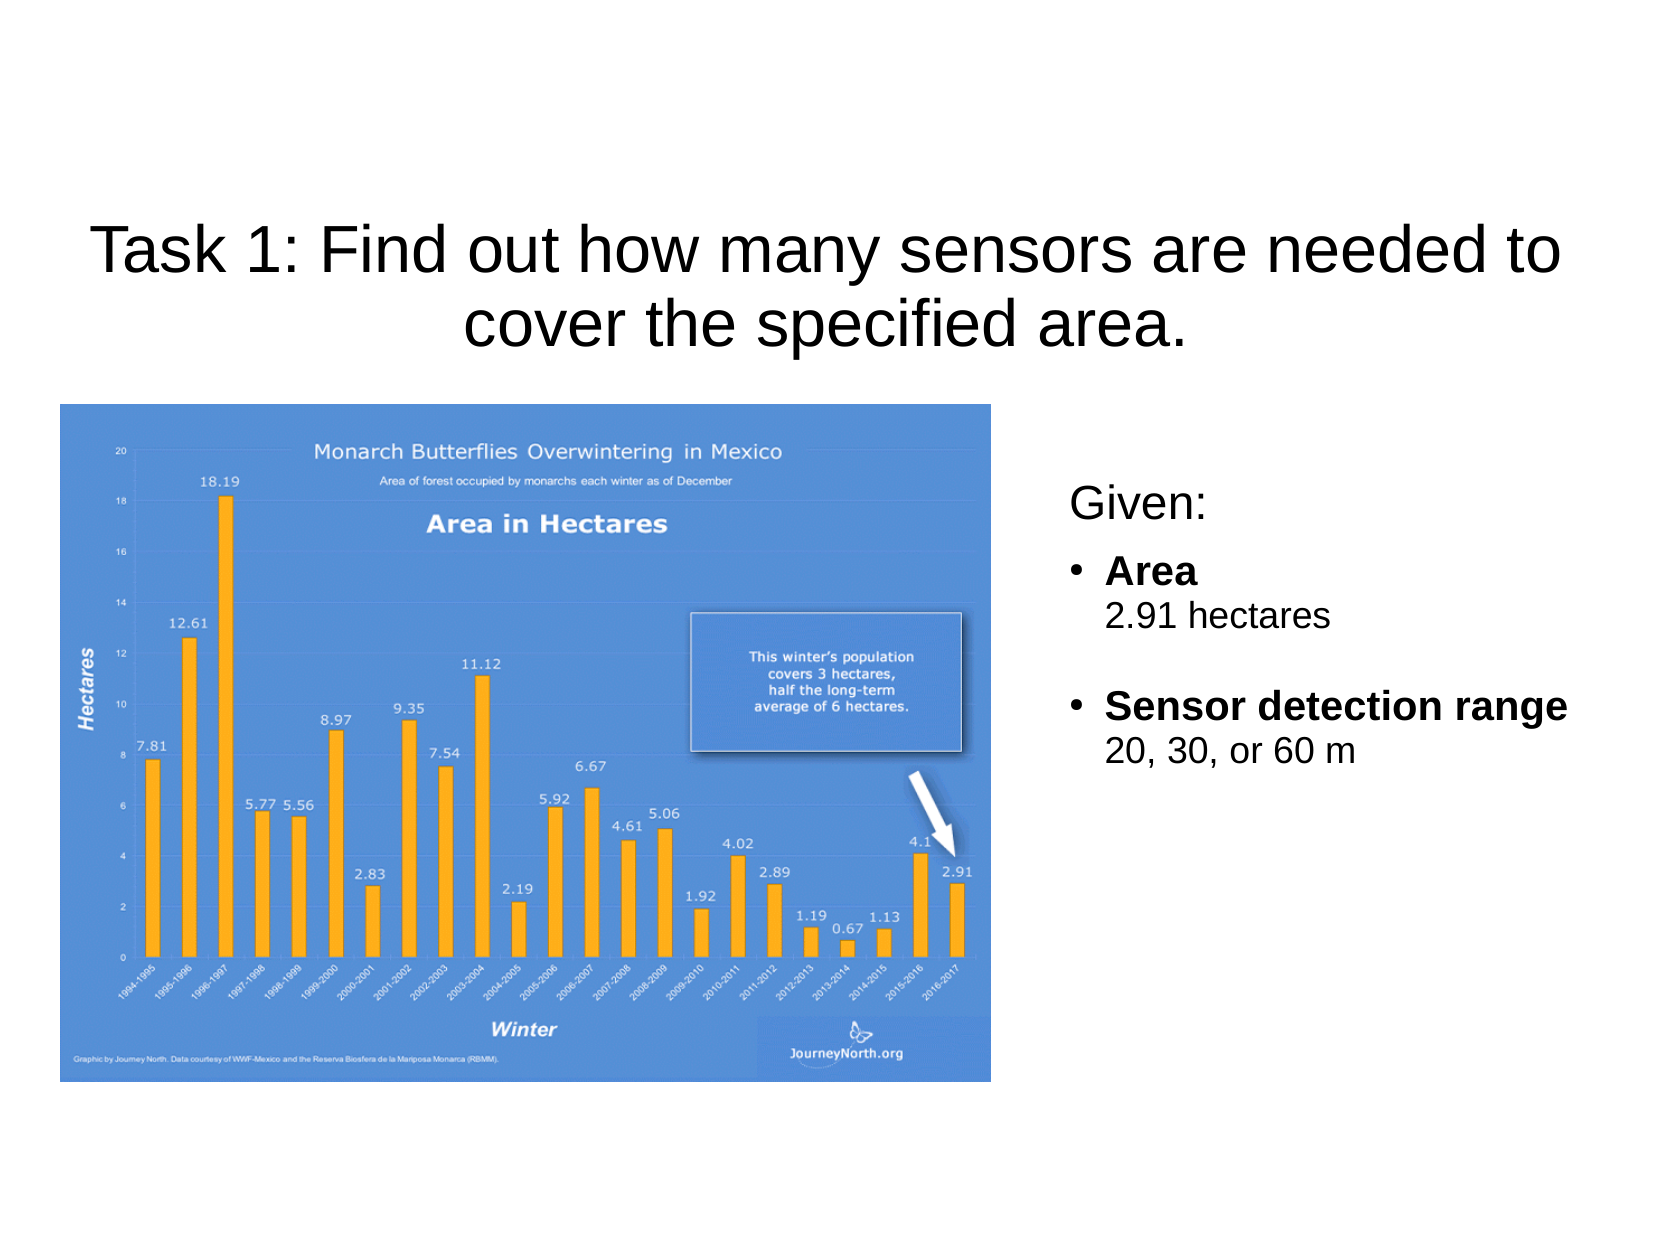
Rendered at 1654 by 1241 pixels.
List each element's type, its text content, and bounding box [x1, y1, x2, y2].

picture [60, 404, 991, 1083]
subtitle Given: Area 2.91 hectares Sensor detection range 20, 30, or 60 m [1069, 475, 1636, 1051]
title Task 1: Find out how many sensors are needed to cover the specified area. [82, 182, 1571, 391]
